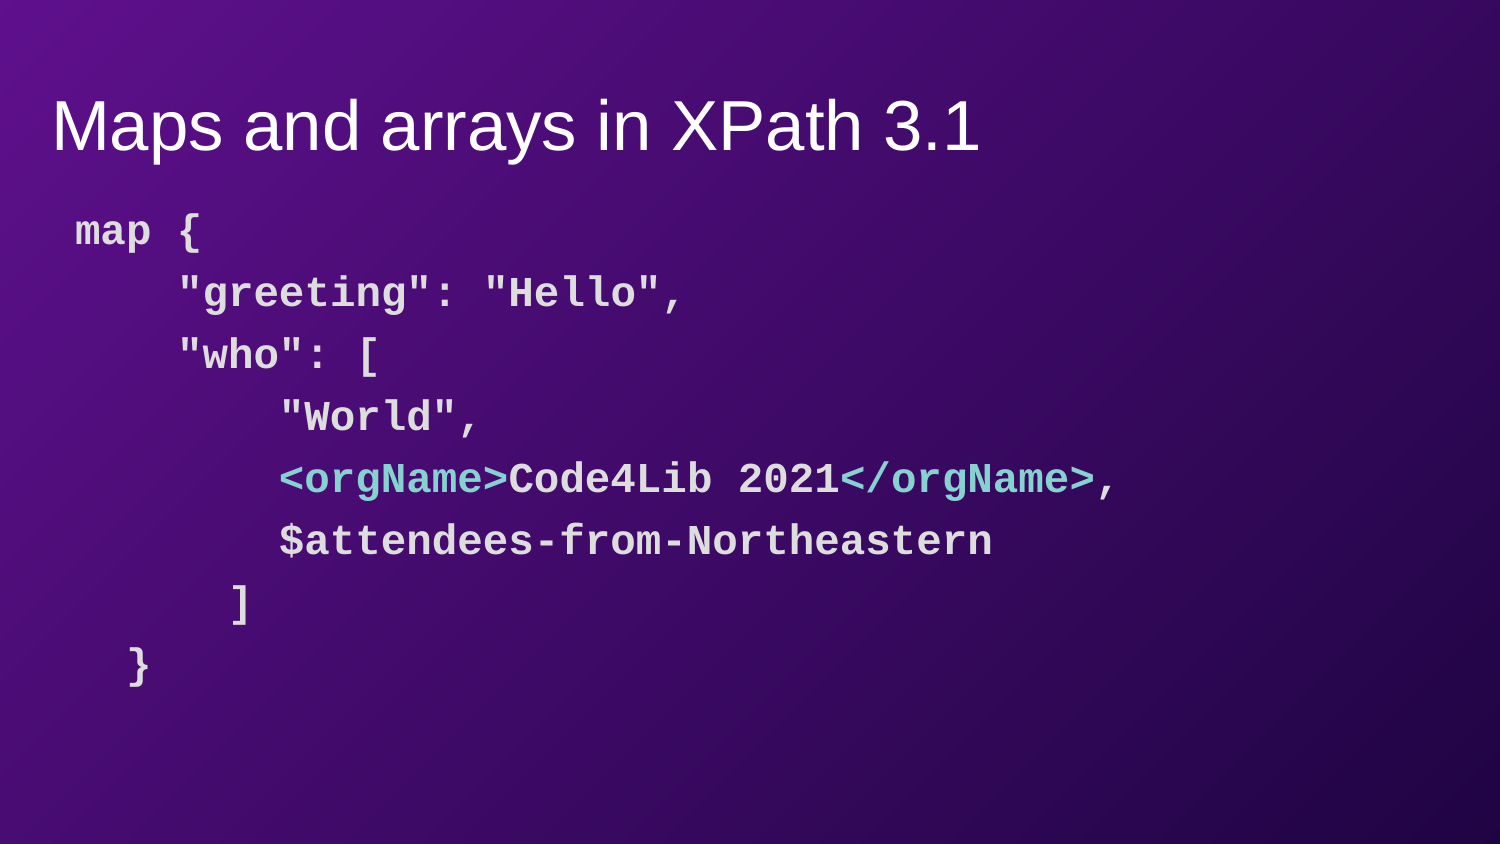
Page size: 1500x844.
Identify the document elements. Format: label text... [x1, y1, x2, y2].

list map { "greeting": "Hello", "who": [ "World", <orgName>Code4Lib 2021</orgName>, $attendees-from-Northeastern ] } [75, 209, 1425, 699]
title Maps and arrays in XPath 3.1 [51, 86, 1449, 423]
